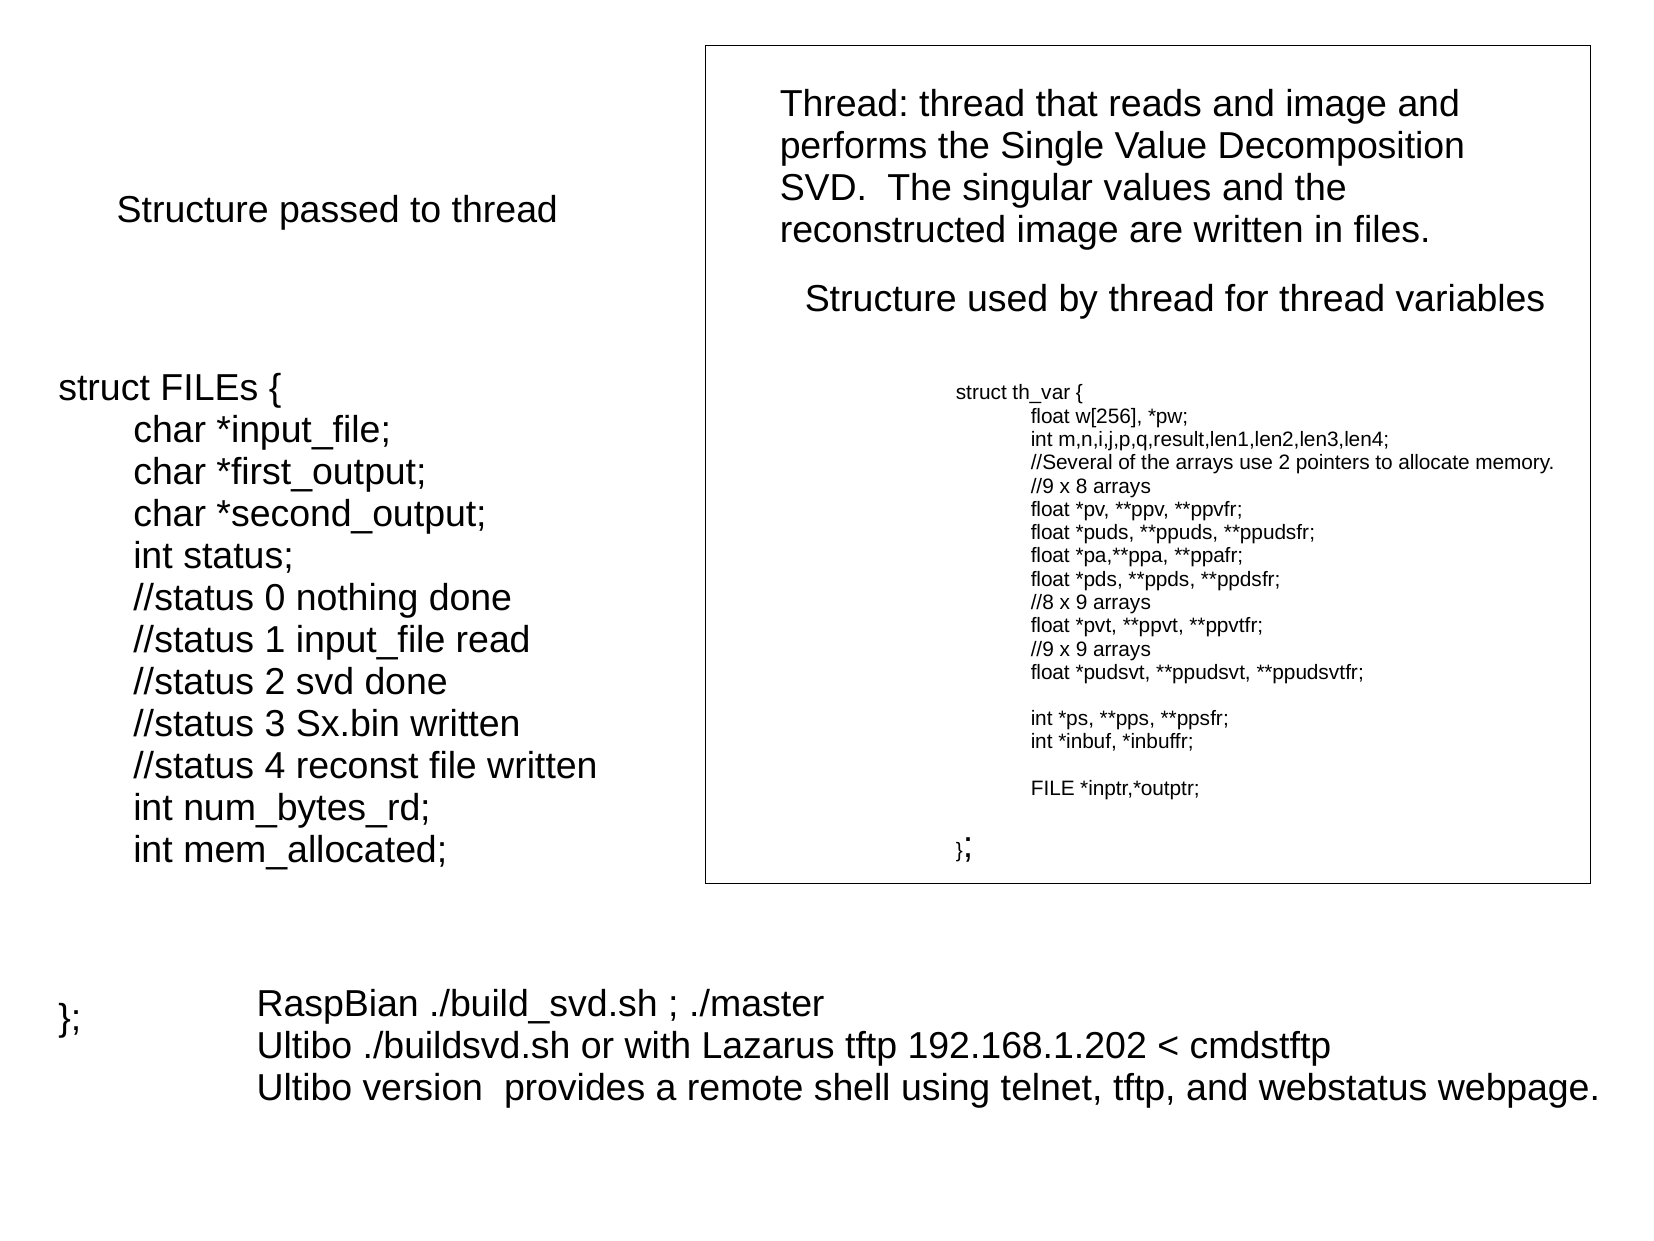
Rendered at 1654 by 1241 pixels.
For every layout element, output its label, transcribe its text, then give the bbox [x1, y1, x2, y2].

text_box Thread: thread that reads and image and performs the Single Value Decomposition SVD. The singular values and the reconstructed image are written in files. [765, 75, 1491, 258]
text_box Structure used by thread for thread variables [790, 270, 1561, 327]
text_box struct th_var { float w[256], *pw; int m,n,i,j,p,q,result,len1,len2,len3,len4; //Several of the arrays use 2 pointers to allocate memory. //9 x 8 arrays float *pv, **ppv, **ppvfr; float *puds, **ppuds, **ppudsfr; float *pa,**ppa, **ppafr; float *pds, **ppds, **ppdsfr; //8 x 9 arrays float *pvt, **ppvt, **ppvtfr; //9 x 9 arrays float *pudsvt, **ppudsvt, **ppudsvtfr; int *ps, **pps, **ppsfr; int *inbuf, *inbuffr; FILE *inptr,*outptr; }; [941, 373, 1575, 873]
text_box Structure passed to thread [101, 180, 573, 238]
text_box RaspBian ./build_svd.sh ; ./master Ultibo ./buildsvd.sh or with Lazarus tftp 192.168.1.202 < cmdstftp Ultibo version provides a remote shell using telnet, tftp, and webstatus webpage. [241, 975, 1616, 1116]
text_box struct FILEs { char *input_file; char *first_output; char *second_output; int status; //status 0 nothing done //status 1 input_file read //status 2 svd done //status 3 Sx.bin written //status 4 reconst file written int num_bytes_rd; int mem_allocated; }; [43, 359, 613, 1047]
